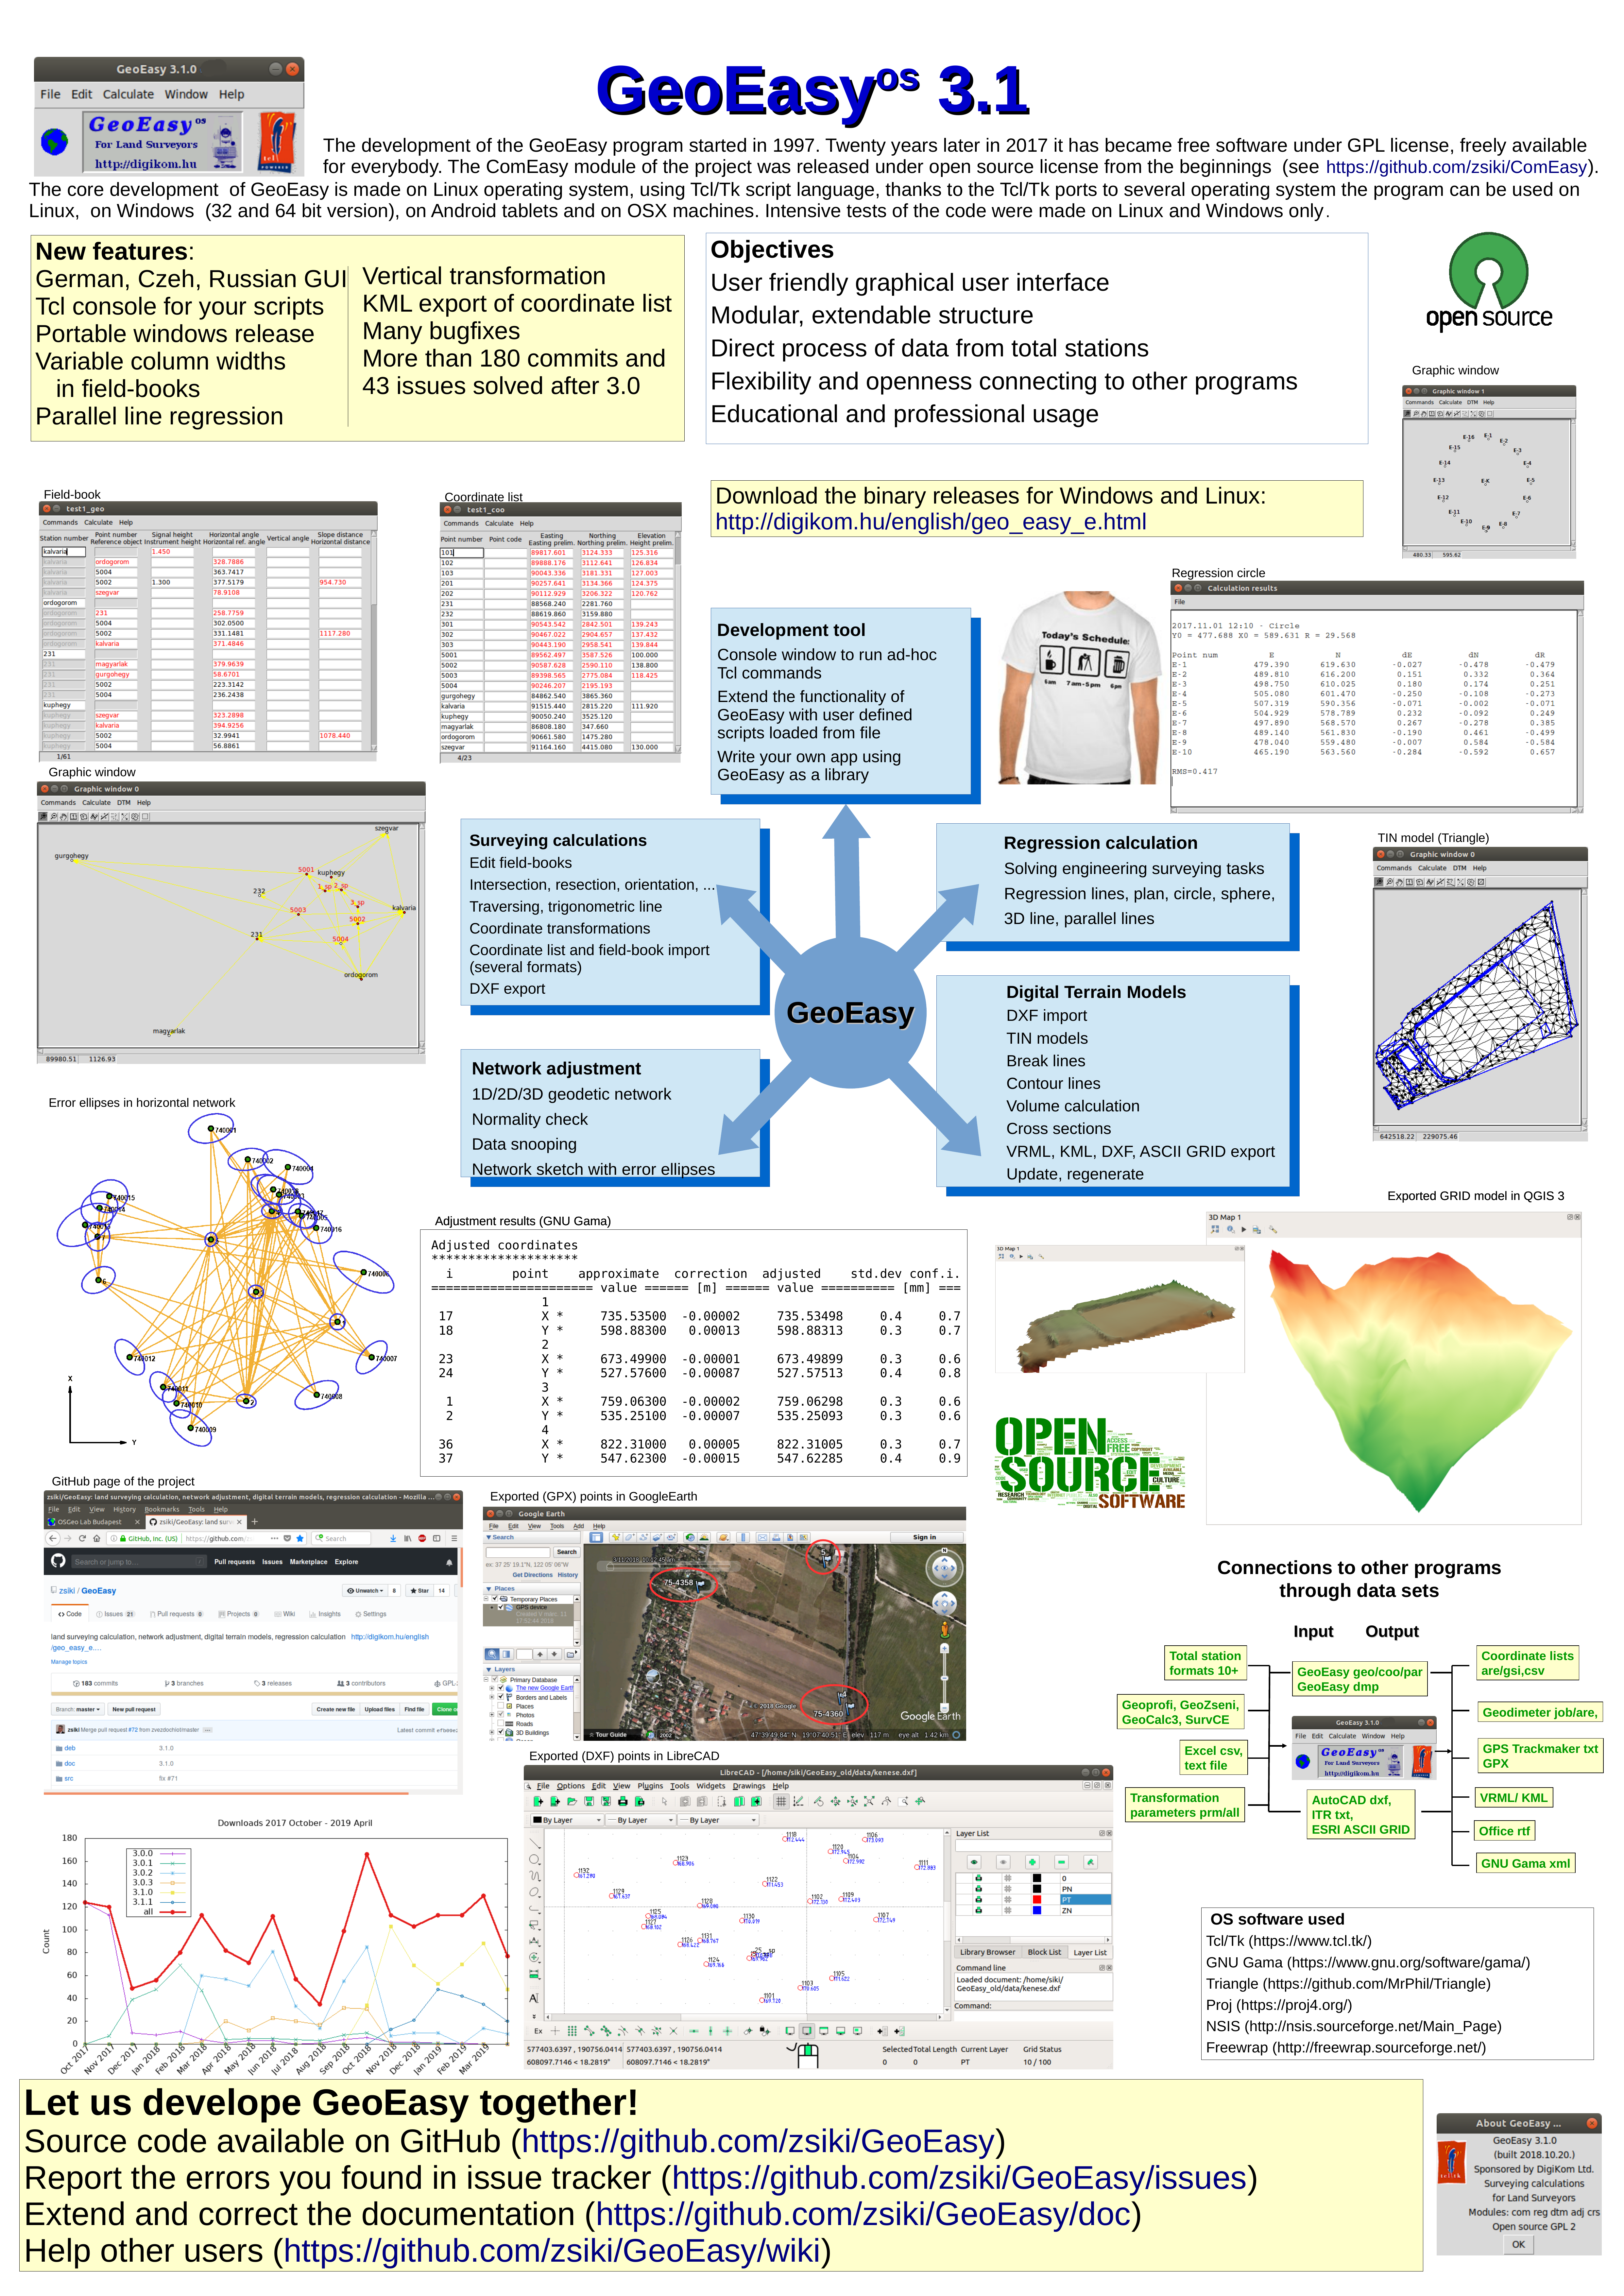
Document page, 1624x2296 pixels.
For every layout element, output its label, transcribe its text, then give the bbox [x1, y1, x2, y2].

picture [1437, 2113, 1602, 2255]
text_box Exported (DXF) points in LibreCAD [524, 1747, 725, 1766]
text_box The development of the GeoEasy program started in 1997. Twenty years later in 2017 it has became free software under GPL license, freely available for everybody. The ComEasy module of the project was released under open source license from the beginnings (see https://github.com/zsiki/ComEasy). [318, 132, 1605, 193]
text_box Download the binary releases for Windows and Linux: http://digikom.hu/english/geo_easy_e.html [711, 480, 1363, 537]
text_box Exported (GPX) points in GoogleEarth [485, 1487, 703, 1506]
text_box [897, 823, 1300, 970]
list Regression calculation Solving engineering surveying tasks Regression lines, plan, circle, sphere, 3D line, parallel lines [999, 829, 1299, 942]
picture [993, 1417, 1187, 1509]
text_box Total station formats 10+ [1165, 1645, 1247, 1680]
text_box Input [1289, 1619, 1344, 1647]
text_box GitHub page of the project [47, 1472, 291, 1491]
text_box Transformation parameters prm/all [1125, 1787, 1245, 1822]
picture [1292, 1716, 1437, 1780]
title Connections to other programs through data sets [1113, 1550, 1607, 1606]
list Objectives User friendly graphical user interface Modular, extendable structure Direct process of data from total stations Flexibility and openness connecting to other programs Educational and professional usage [706, 266, 1368, 444]
text_box GNU Gama xml [1476, 1853, 1576, 1873]
text_box Regression circle [1167, 564, 1317, 582]
text_box AutoCAD dxf, ITR txt, ESRI ASCII GRID [1307, 1790, 1415, 1839]
list OS software used Tcl/Tk (https://www.tcl.tk/) GNU Gama (https://www.gnu.org/software/gama/) Triangle (https://github.com/MrPhil/Triangle) Proj (https://proj4.org/) NSIS (http://nsis.sourceforge.net/Main_Page) Freewrap (http://freewrap.sourceforge.net/) [1201, 1908, 1594, 2060]
picture [1373, 847, 1588, 1141]
picture [37, 781, 426, 1064]
text_box Vertical transformation KML export of coordinate list Many bugfixes More than 180 commits and 43 issues solved after 3.0 [358, 260, 677, 402]
text_box Office rtf [1474, 1820, 1535, 1841]
text_box TIN model (Triangle) [1373, 829, 1555, 847]
text_box GeoEasy [775, 937, 927, 1089]
text_box Adjusted coordinates ******************** i point approximate correction adjusted std.dev conf.i. ====================== value ====== [m] ====== value ========== [mm] === 1 17 X * 735.53500 -0.00002 735.53498 0.4 0.7 18 Y * 598.88300 0.00013 598.88313 0.3 0.7 2 23 X * 673.49900 -0.00001 673.49899 0.3 0.6 24 Y * 527.57600 -0.00087 527.57513 0.4 0.8 3 1 X * 759.06300 -0.00002 759.06298 0.3 0.6 2 Y * 535.25100 -0.00007 535.25093 0.3 0.6 4 36 X * 822.31000 0.00005 822.31005 0.3 0.7 37 Y * 547.62300 -0.00015 547.62285 0.4 0.9 [426, 1236, 966, 1468]
text_box GeoEasy geo/coo/par GeoEasy dmp [1292, 1661, 1428, 1696]
text_box Field-book [39, 485, 156, 504]
text_box New features: German, Czeh, Russian GUI Tcl console for your scripts Portable windows release Variable column widths in field-books Parallel line regression [31, 235, 685, 441]
list Digital Terrain Models DXF import TIN models Break lines Contour lines Volume calculation Cross sections VRML, KML, DXF, ASCII GRID export Update, regenerate [1001, 981, 1290, 1187]
picture [39, 1765, 1113, 2075]
title GeoEasyos 3.1 [314, 36, 1310, 142]
picture [1402, 385, 1576, 559]
text_box Graphic window [1407, 361, 1504, 380]
text_box Error ellipses in horizontal network [44, 1093, 251, 1112]
text_box Output [1360, 1619, 1431, 1647]
text_box Geodimeter job/are, [1478, 1702, 1603, 1722]
text_box Coordinate lists are/gsi,csv [1477, 1645, 1579, 1680]
picture [1400, 266, 1579, 334]
picture [34, 57, 304, 177]
picture [56, 1108, 411, 1452]
picture [39, 501, 378, 762]
text_box [420, 1229, 967, 1477]
text_box Adjustment results (GNU Gama) [430, 1211, 675, 1230]
picture [985, 581, 1584, 814]
picture [440, 502, 682, 764]
text_box Let us develope GeoEasy together! Source code available on GitHub (https://github.com/zsiki/GeoEasy) Report the errors you found in issue tracker (https://github.com/zsiki/GeoEasy/issues) Extend and correct the documentation (https://github.com/zsiki/GeoEasy/doc) Help other users (https://github.com/zsiki/GeoEasy/wiki) [19, 2079, 1423, 2271]
text_box [461, 1049, 810, 1187]
picture [483, 1507, 966, 1741]
text_box [711, 608, 981, 942]
text_box The core development of GeoEasy is made on Linux operating system, using Tcl/Tk script language, thanks to the Tcl/Tk ports to several operating system the program can be used on Linux, on Windows (32 and 64 bit version), on Android tablets and on OSX machines. Intensive tests of the code were made on Linux and Windows only. [24, 176, 1605, 266]
text_box GPS Trackmaker txt GPX [1478, 1738, 1603, 1773]
text_box Exported GRID model in QGIS 3 [1383, 1187, 1574, 1205]
picture [995, 1212, 1582, 1525]
text_box Geoprofi, GeoZseni, GeoCalc3, SurvCE [1117, 1694, 1244, 1729]
text_box [461, 819, 801, 1015]
text_box Graphic window [44, 763, 141, 781]
text_box VRML/ KML [1475, 1787, 1553, 1808]
list Network adjustment 1D/2D/3D geodetic network Normality check Data snooping Network sketch with error ellipses [467, 1054, 721, 1187]
text_box Excel csv, text file [1180, 1740, 1248, 1775]
text_box Coordinate list [440, 488, 550, 506]
list Development tool Console window to run ad-hoc Tcl commands Extend the functionality of GeoEasy with user defined scripts loaded from file Write your own app using GeoEasy as a library [712, 618, 963, 790]
list Surveying calculations Edit field-books Intersection, resection, orientation, ... Traversing, trigonometric line Coordinate transformations Coordinate list and field-book import (several formats) DXF export [465, 829, 764, 1001]
text_box [889, 975, 1300, 1196]
picture [44, 1490, 463, 1795]
